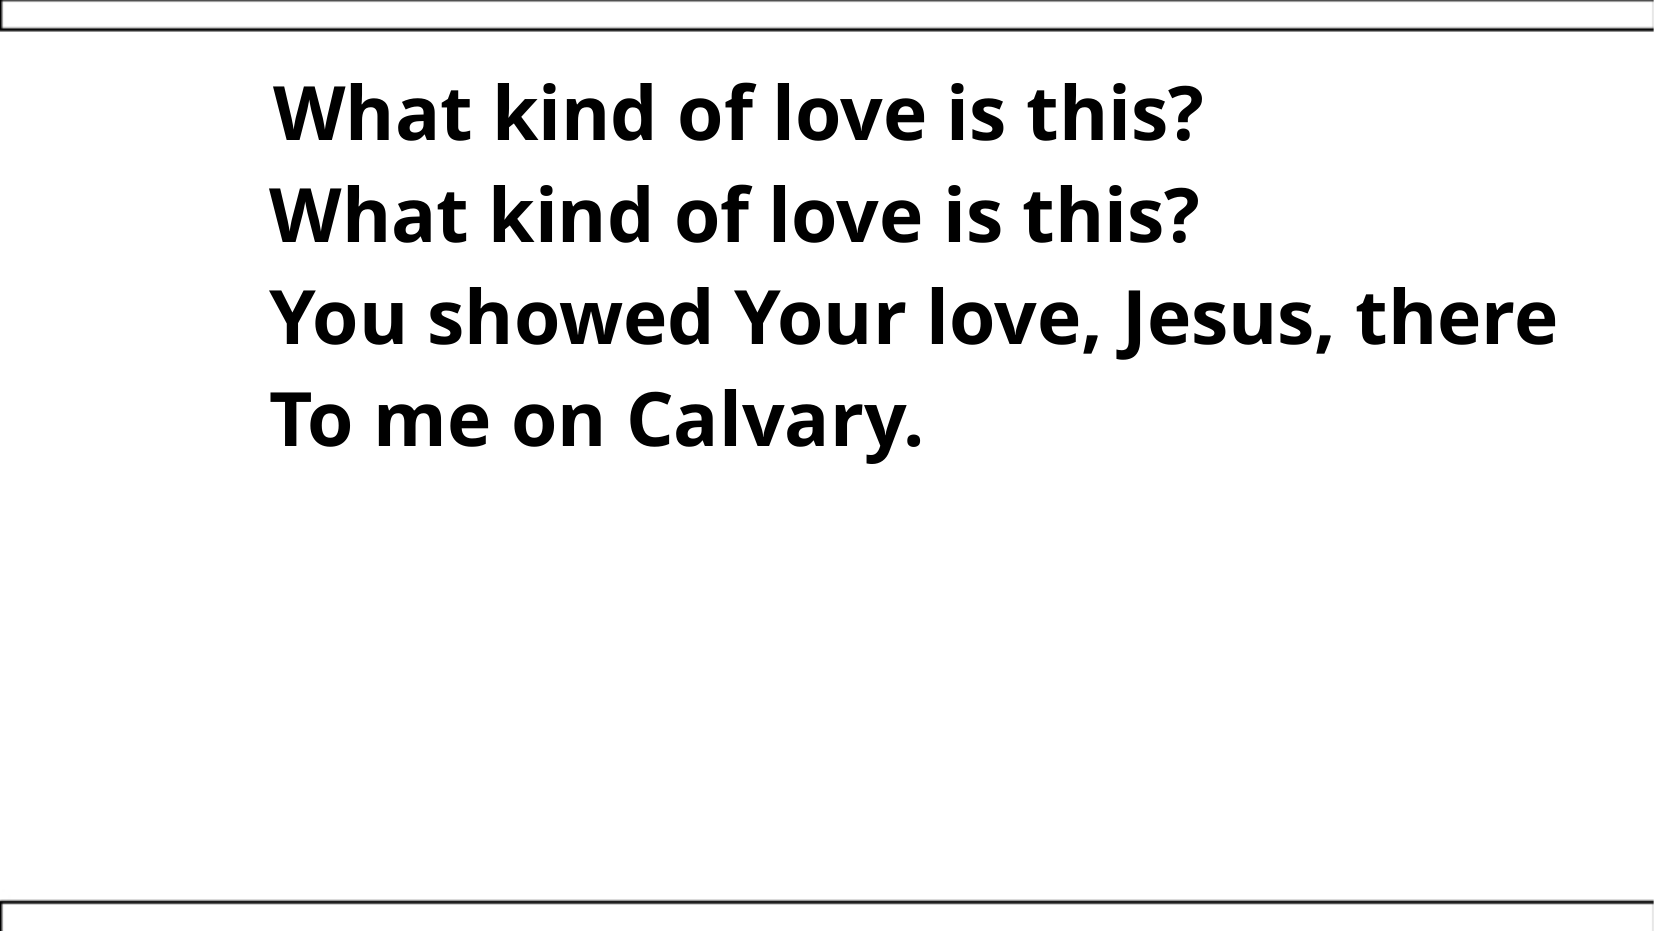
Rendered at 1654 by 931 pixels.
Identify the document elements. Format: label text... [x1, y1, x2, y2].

text_box What kind of love is this? What kind of love is this? You showed Your love, Jesus, there To me on Calvary. [60, 52, 1576, 511]
picture [0, 0, 1654, 931]
